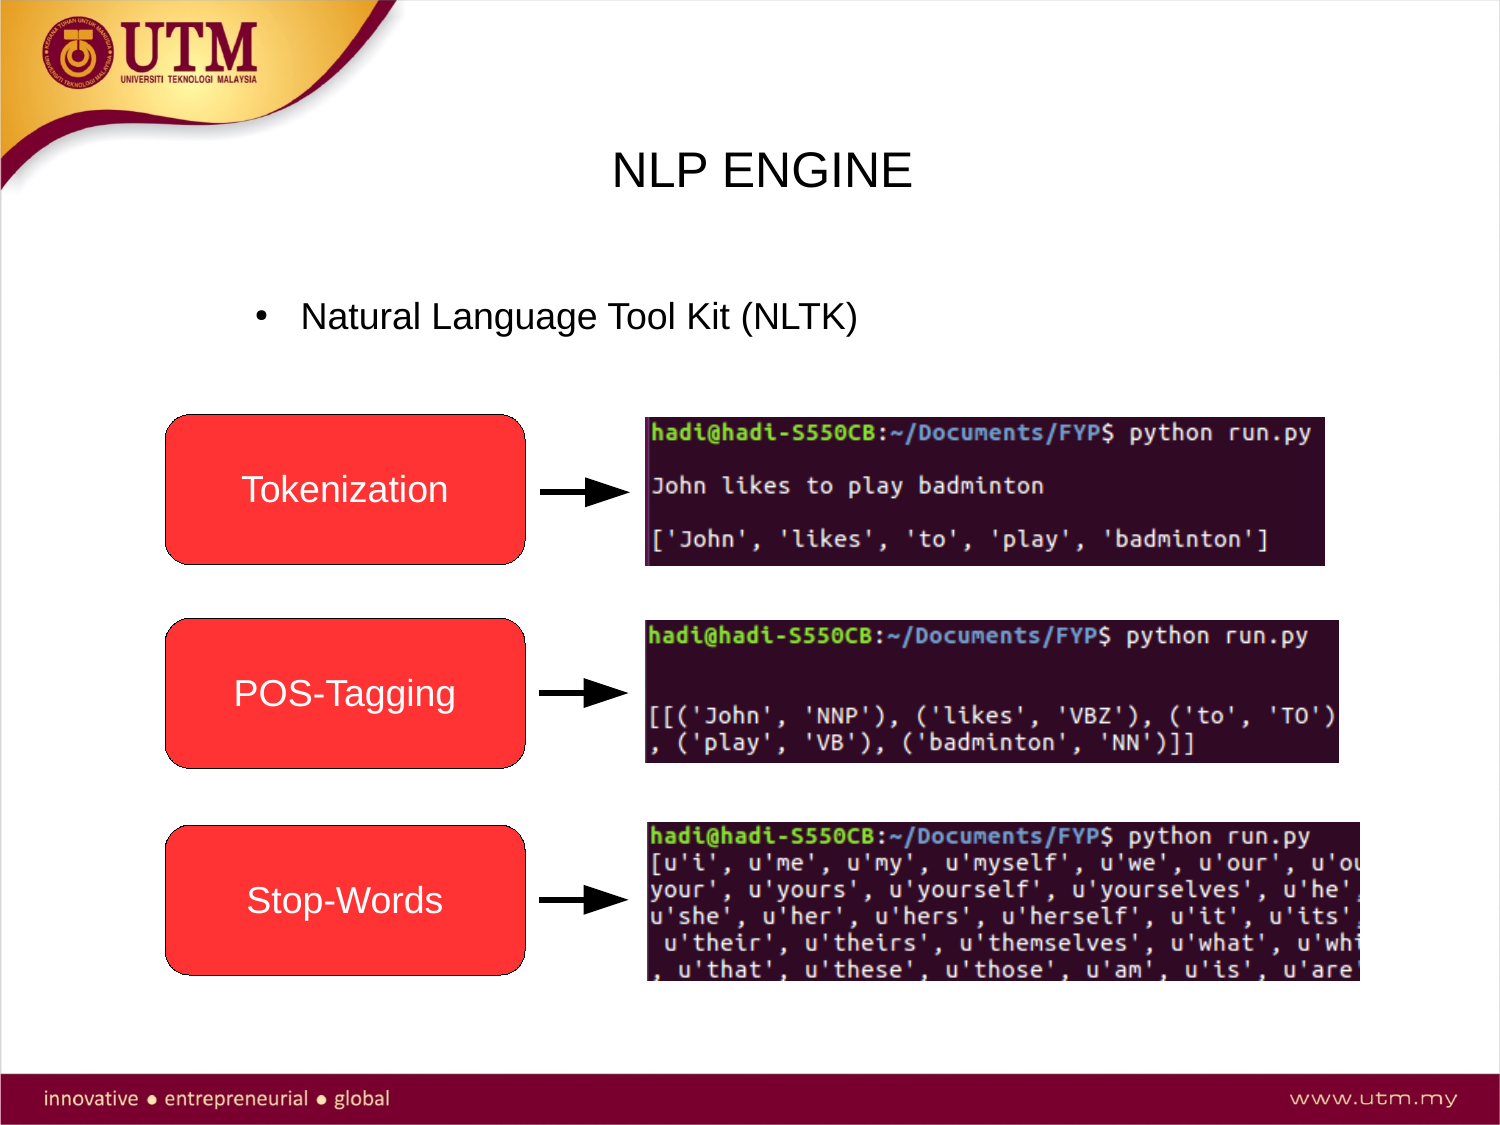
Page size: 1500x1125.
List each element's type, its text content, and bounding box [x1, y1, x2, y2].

text_box POS-Tagging [165, 618, 526, 769]
text_box Tokenization [165, 414, 526, 565]
text_box Stop-Words [165, 825, 526, 976]
text_box NLP ENGINE [596, 135, 942, 206]
text_box Natural Language Tool Kit (NLTK) [240, 288, 1321, 346]
picture [0, 0, 1500, 1125]
